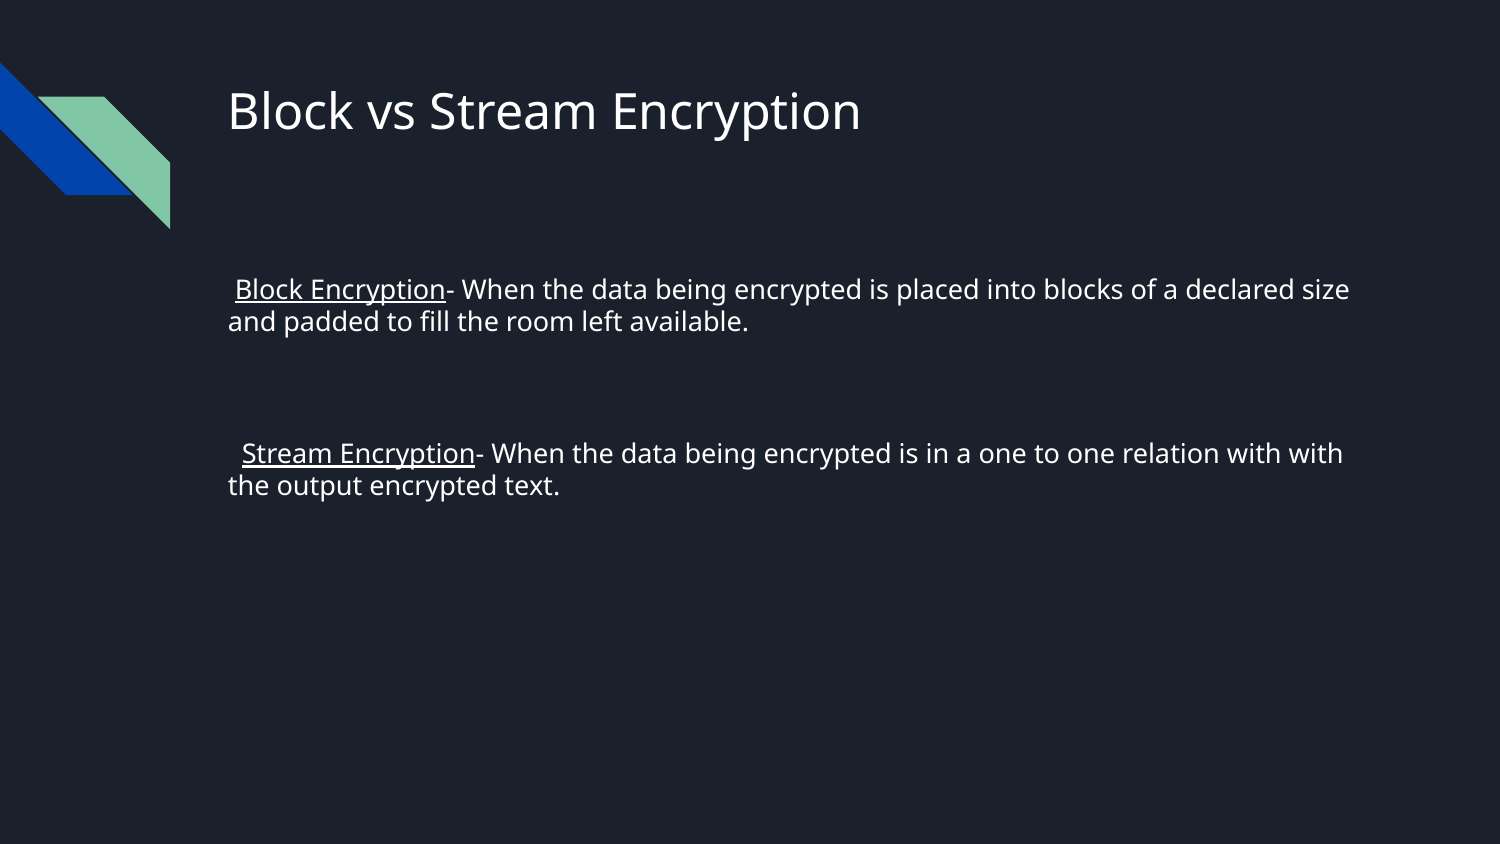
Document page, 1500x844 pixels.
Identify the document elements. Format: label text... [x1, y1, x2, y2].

title Block vs Stream Encryption [212, 64, 1368, 215]
list Block Encryption- When the data being encrypted is placed into blocks of a declared size and padded to fill the room left available. Stream Encryption- When the data being encrypted is in a one to one relation with with the output encrypted text. [212, 257, 1368, 735]
